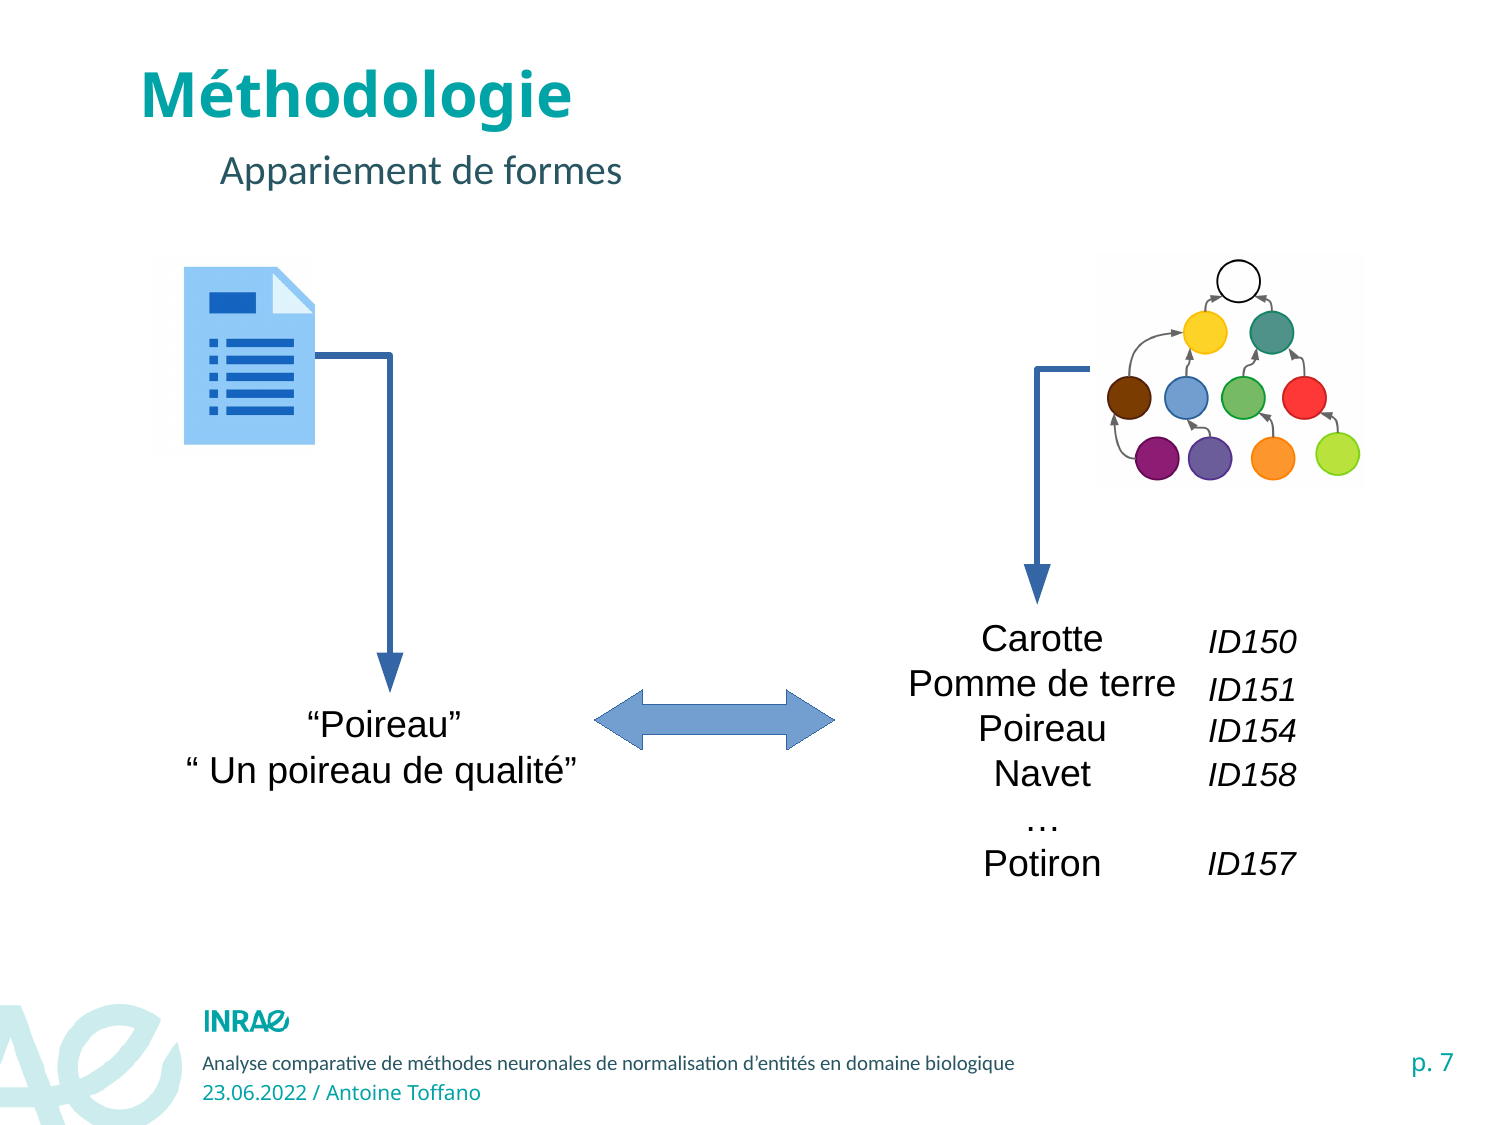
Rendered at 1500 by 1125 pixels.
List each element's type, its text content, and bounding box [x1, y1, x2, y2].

picture [150, 254, 316, 457]
text_box [594, 689, 835, 750]
text_box ID150 [1193, 616, 1500, 706]
text_box ID158 [1183, 748, 1500, 838]
text_box Carotte Pomme de terre Poireau Navet … Potiron [884, 606, 1200, 915]
text_box Méthodologie [139, 24, 1396, 170]
picture [0, 996, 328, 1125]
text_box ID151 [1193, 663, 1312, 716]
text_box ID154 [1193, 716, 1312, 757]
text_box ID157 [1192, 837, 1311, 890]
picture [1095, 252, 1365, 490]
text_box “Poireau” [292, 693, 488, 738]
text_box Appariement de formes [205, 140, 1396, 253]
text_box “ Un poireau de qualité” [171, 738, 682, 795]
